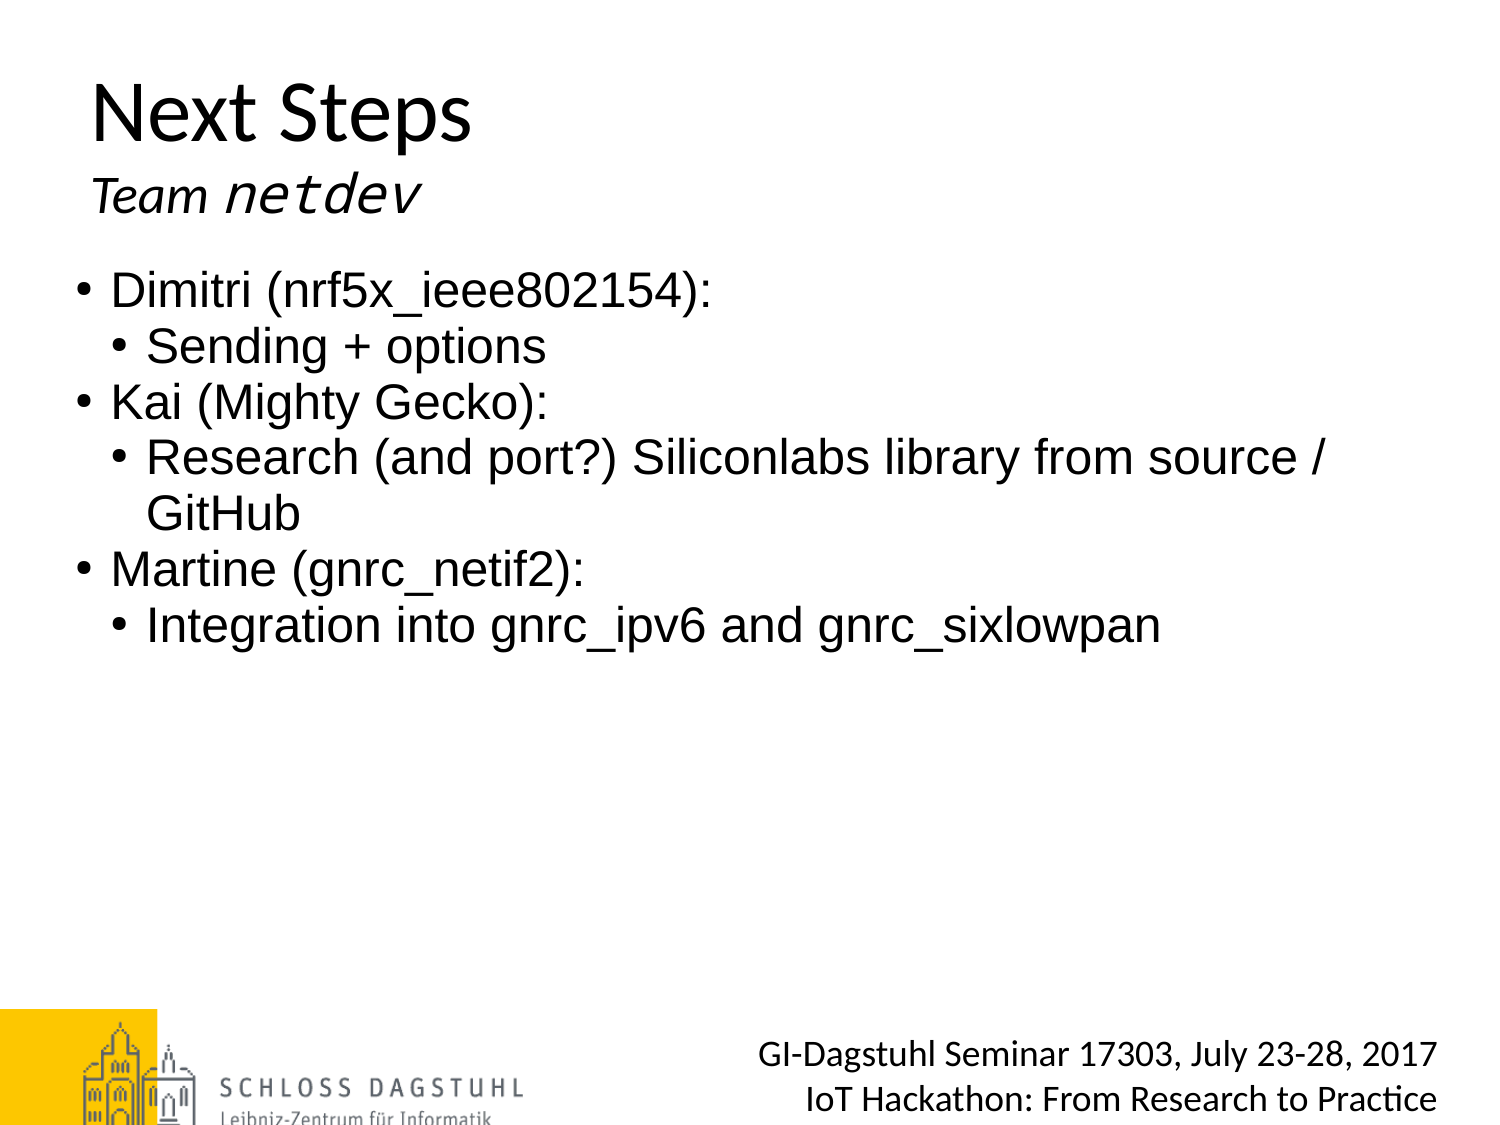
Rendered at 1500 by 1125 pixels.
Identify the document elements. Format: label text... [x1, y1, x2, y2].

picture [0, 1009, 523, 1125]
title Next Steps Team netdev [75, 45, 1425, 233]
text_box GI-Dagstuhl Seminar 17303, July 23-28, 2017 IoT Hackathon: From Research to Practice [559, 1021, 1454, 1125]
subtitle Dimitri (nrf5x_ieee802154): Sending + options Kai (Mighty Gecko): Research (and port?) Siliconlabs library from source / GitHub Martine (gnrc_netif2): Integration into gnrc_ipv6 and gnrc_sixlowpan [75, 262, 1425, 1005]
